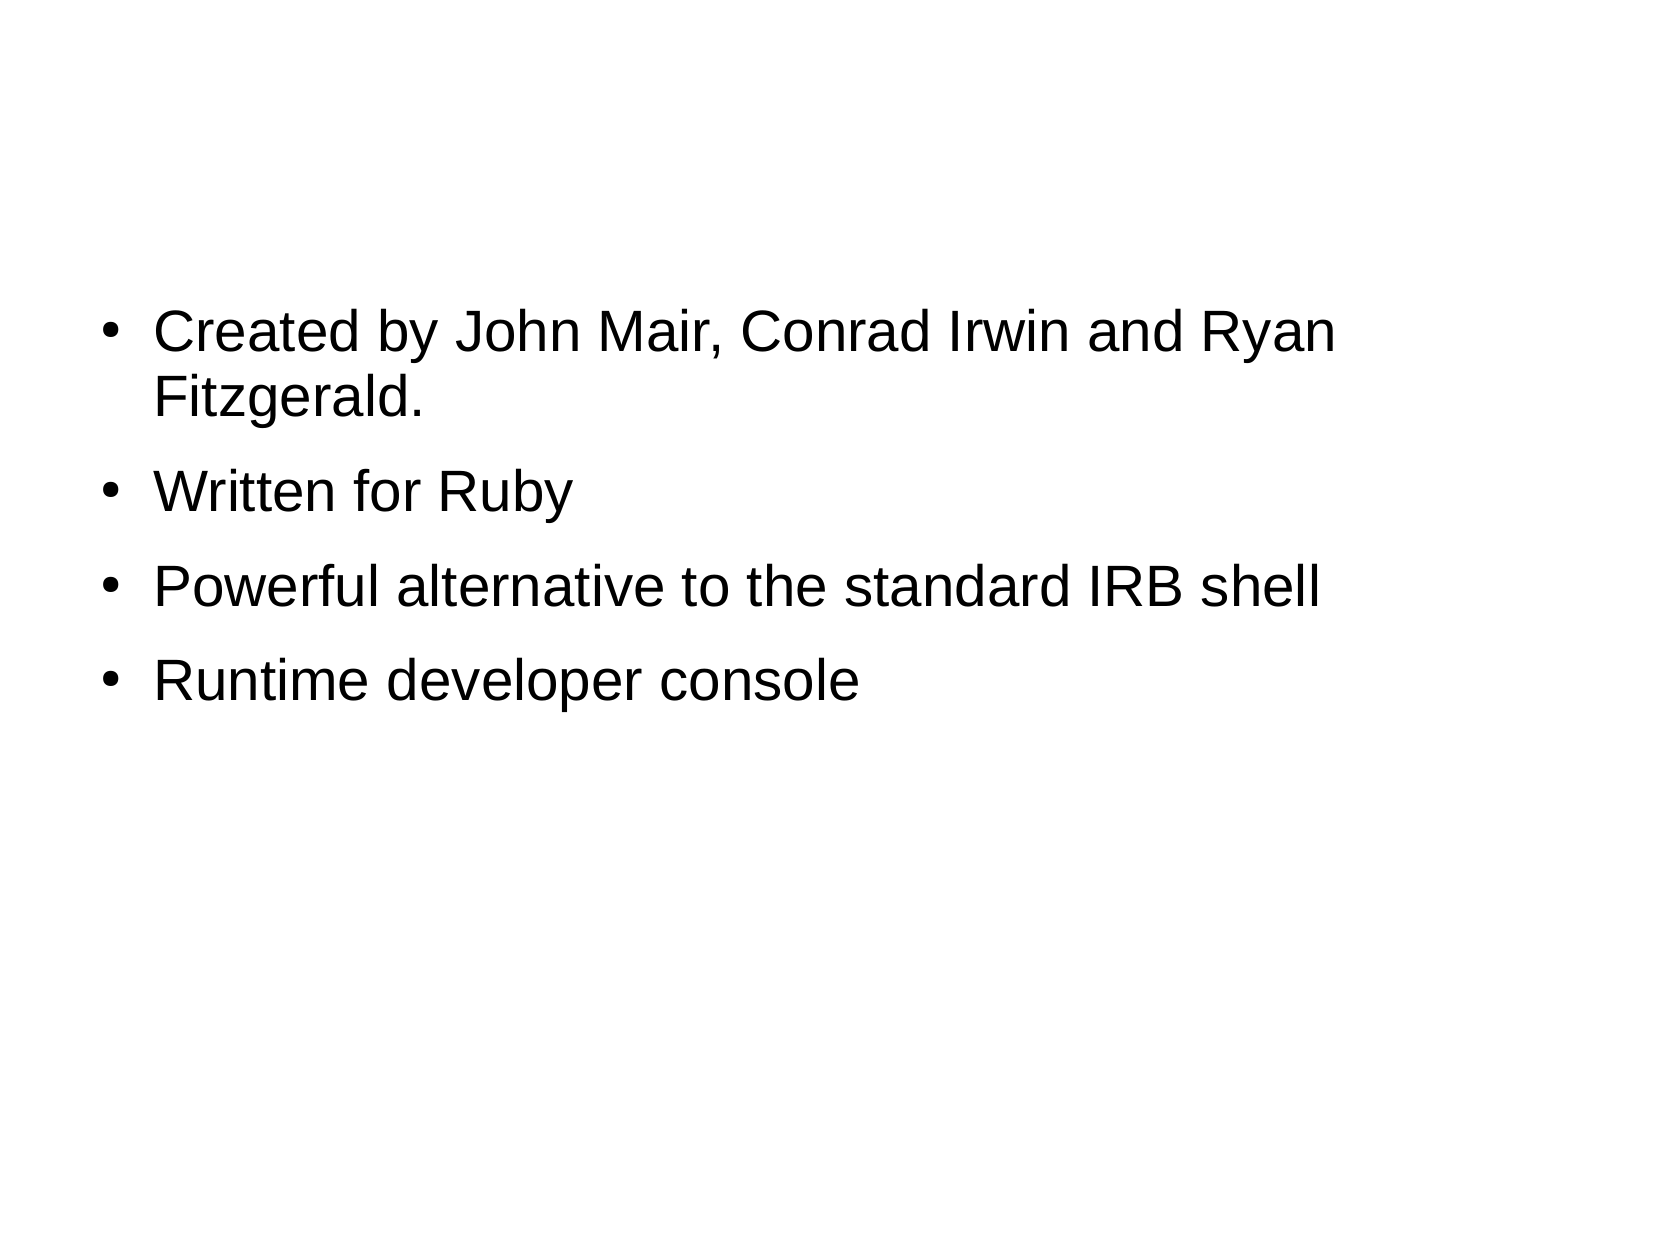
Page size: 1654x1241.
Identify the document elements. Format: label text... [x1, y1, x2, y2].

list Created by John Mair, Conrad Irwin and Ryan Fitzgerald. Written for Ruby Powerful alternative to the standard IRB shell Runtime developer console [82, 299, 1571, 1019]
